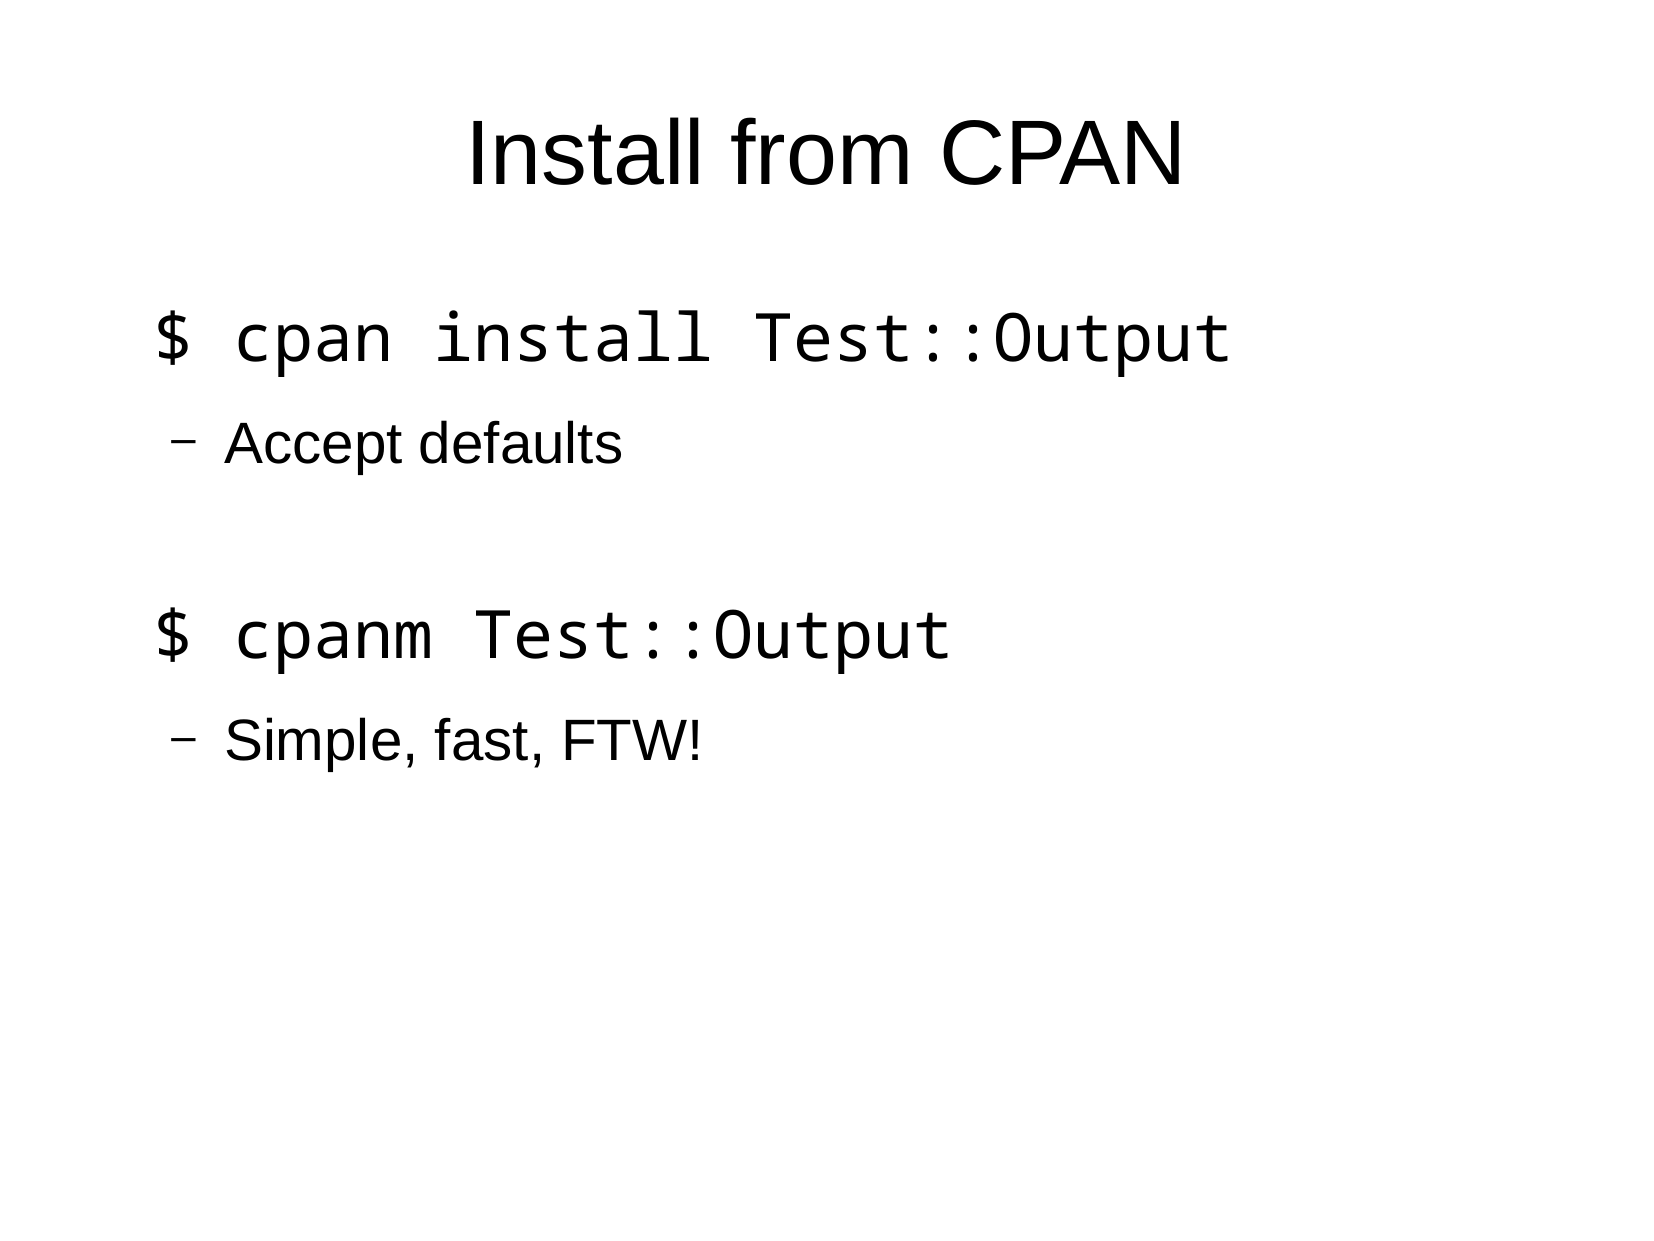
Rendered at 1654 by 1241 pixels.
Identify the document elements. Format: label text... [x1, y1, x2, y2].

list $ cpan install Test::Output Accept defaults $ cpanm Test::Output Simple, fast, FTW! [82, 290, 1571, 1010]
title Install from CPAN [82, 49, 1571, 257]
